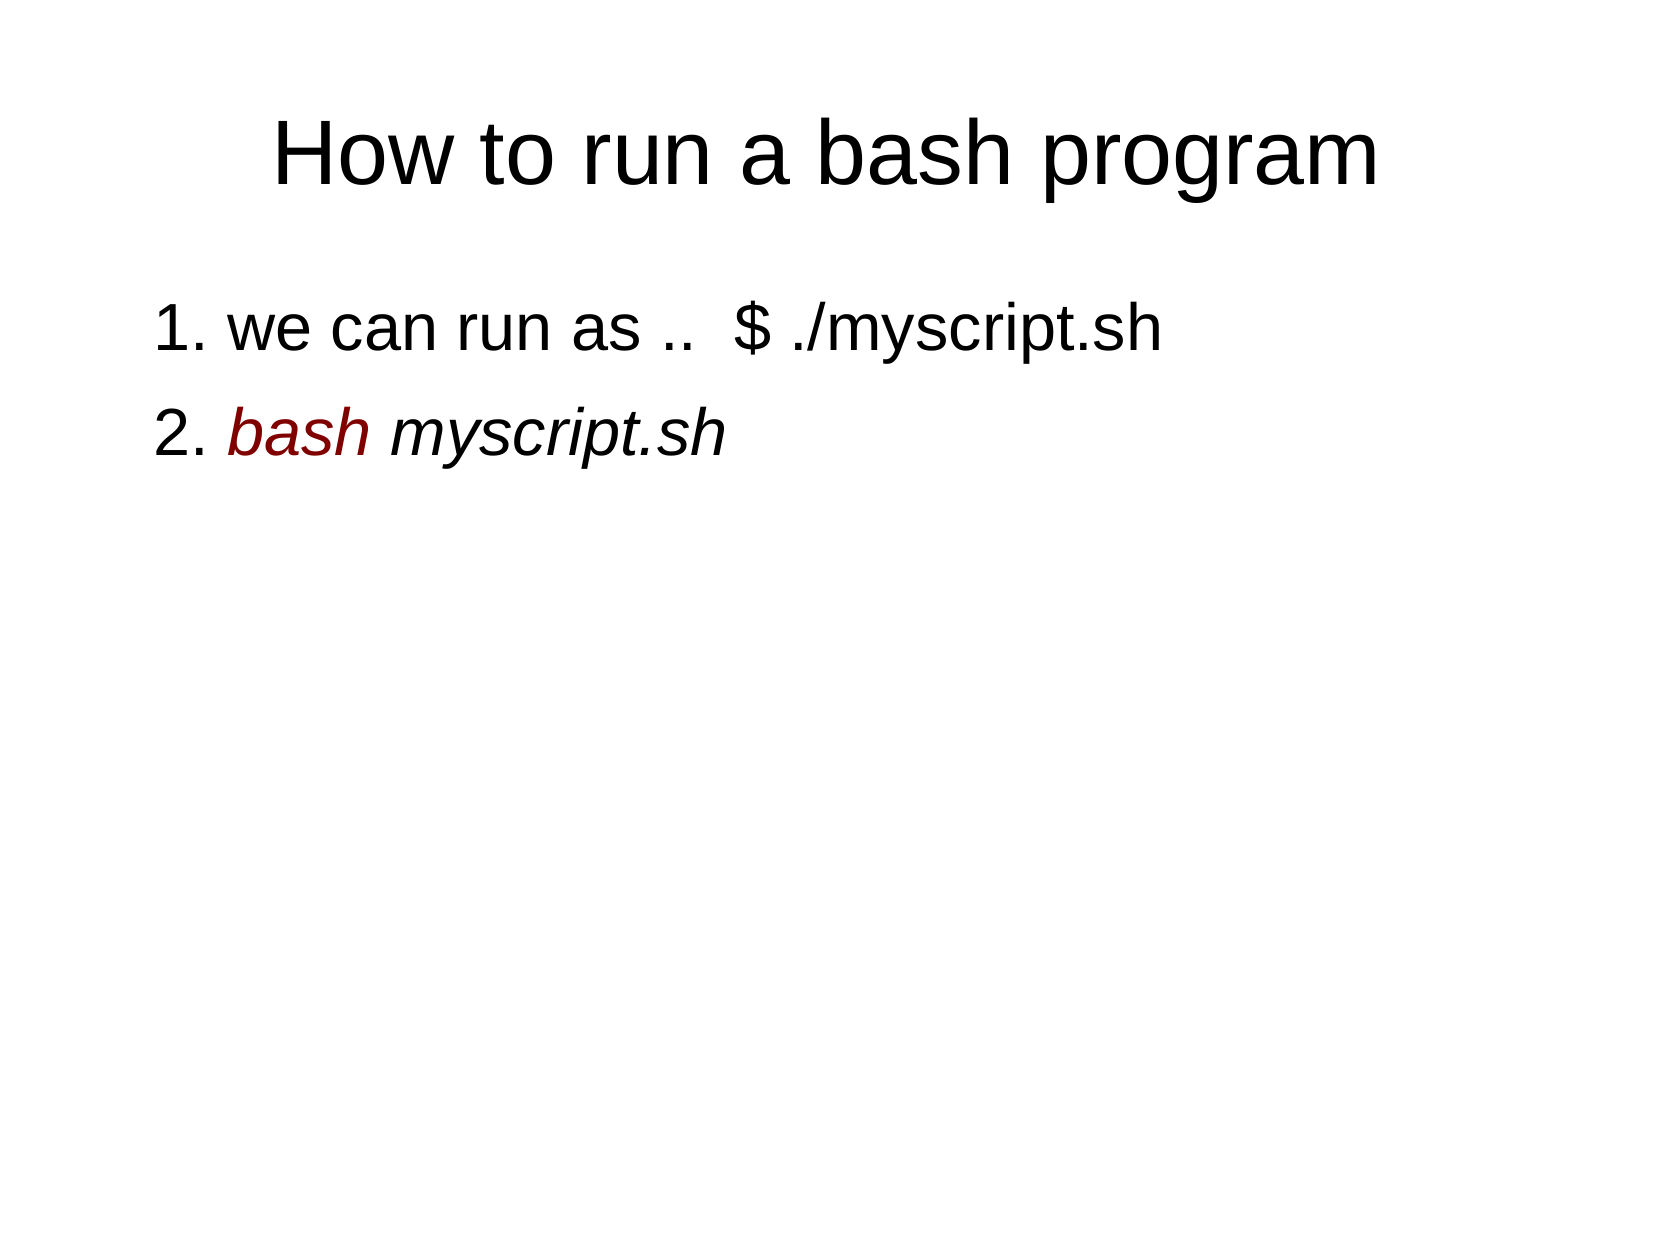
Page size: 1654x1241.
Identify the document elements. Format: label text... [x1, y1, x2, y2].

title How to run a bash program [82, 49, 1571, 257]
list 1. we can run as .. $ ./myscript.sh 2. bash myscript.sh [82, 290, 1571, 1010]
